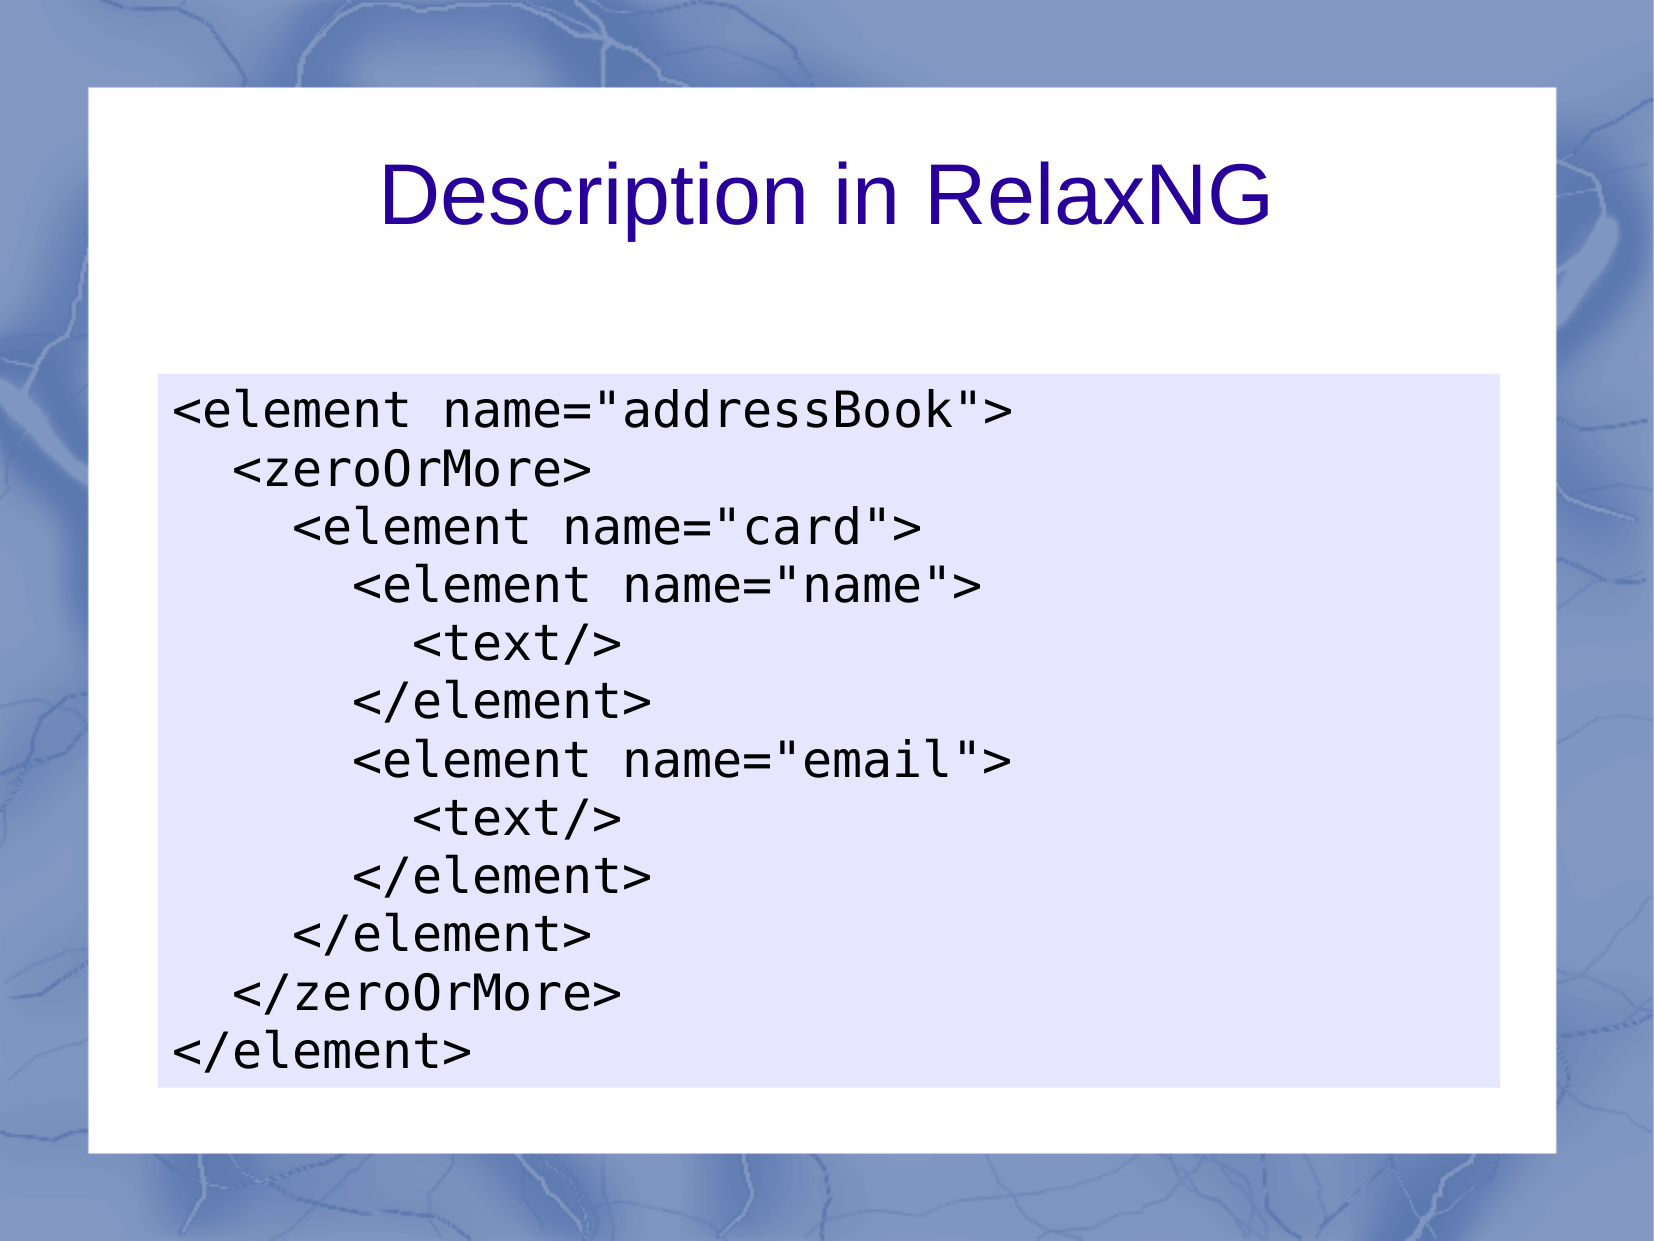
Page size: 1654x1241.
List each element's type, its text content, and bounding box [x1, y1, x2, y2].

text_box <element name="addressBook"> <zeroOrMore> <element name="card"> <element name="name"> <text/> </element> <element name="email"> <text/> </element> </element> </zeroOrMore> </element> [157, 373, 1501, 1088]
title Description in RelaxNG [118, 90, 1536, 298]
picture [0, 0, 1654, 1241]
